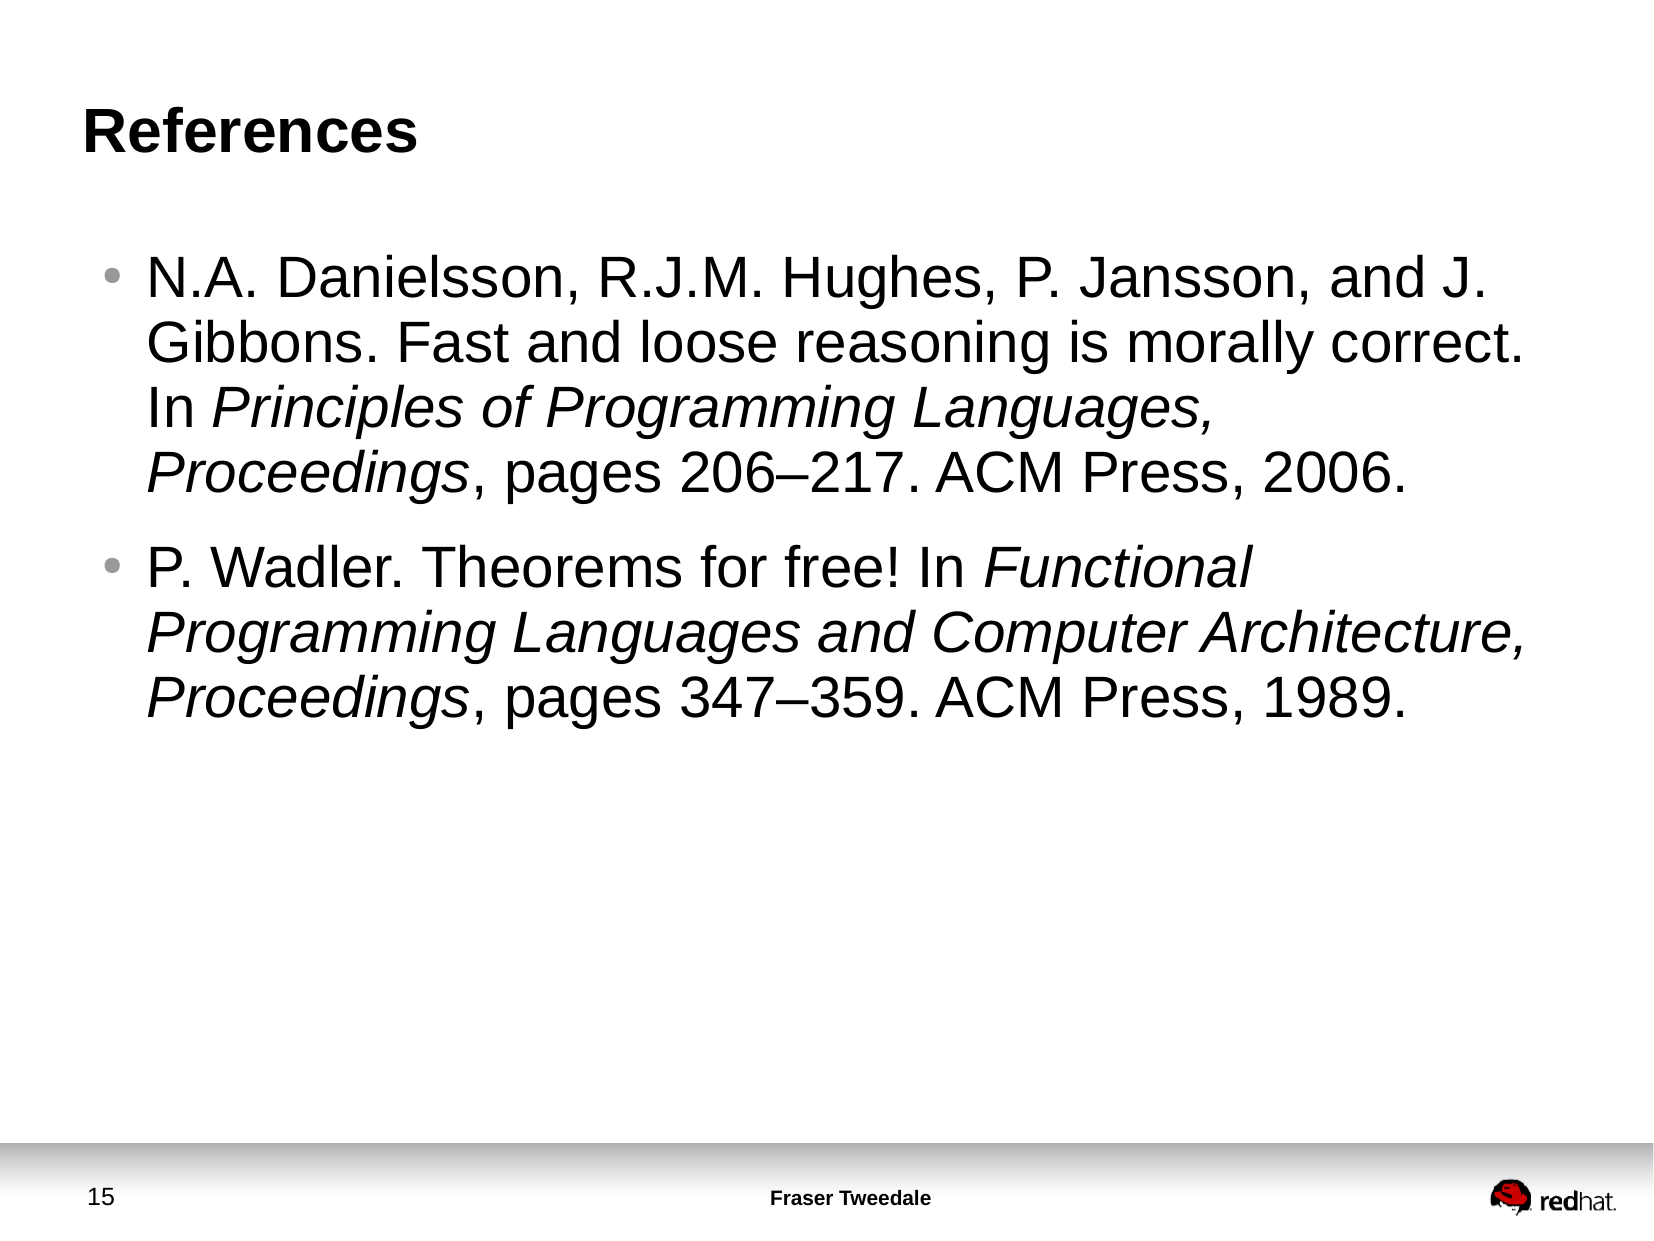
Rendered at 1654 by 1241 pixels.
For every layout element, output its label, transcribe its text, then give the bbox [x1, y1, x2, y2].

picture [0, 1143, 1654, 1241]
title References [82, 37, 1571, 226]
list N.A. Danielsson, R.J.M. Hughes, P. Jansson, and J. Gibbons. Fast and loose reasoning is morally correct. In Principles of Programming Languages, Proceedings, pages 206–217. ACM Press, 2006. P. Wadler. Theorems for free! In Functional Programming Languages and Computer Architecture, Proceedings, pages 347–359. ACM Press, 1989. [86, 244, 1576, 1039]
